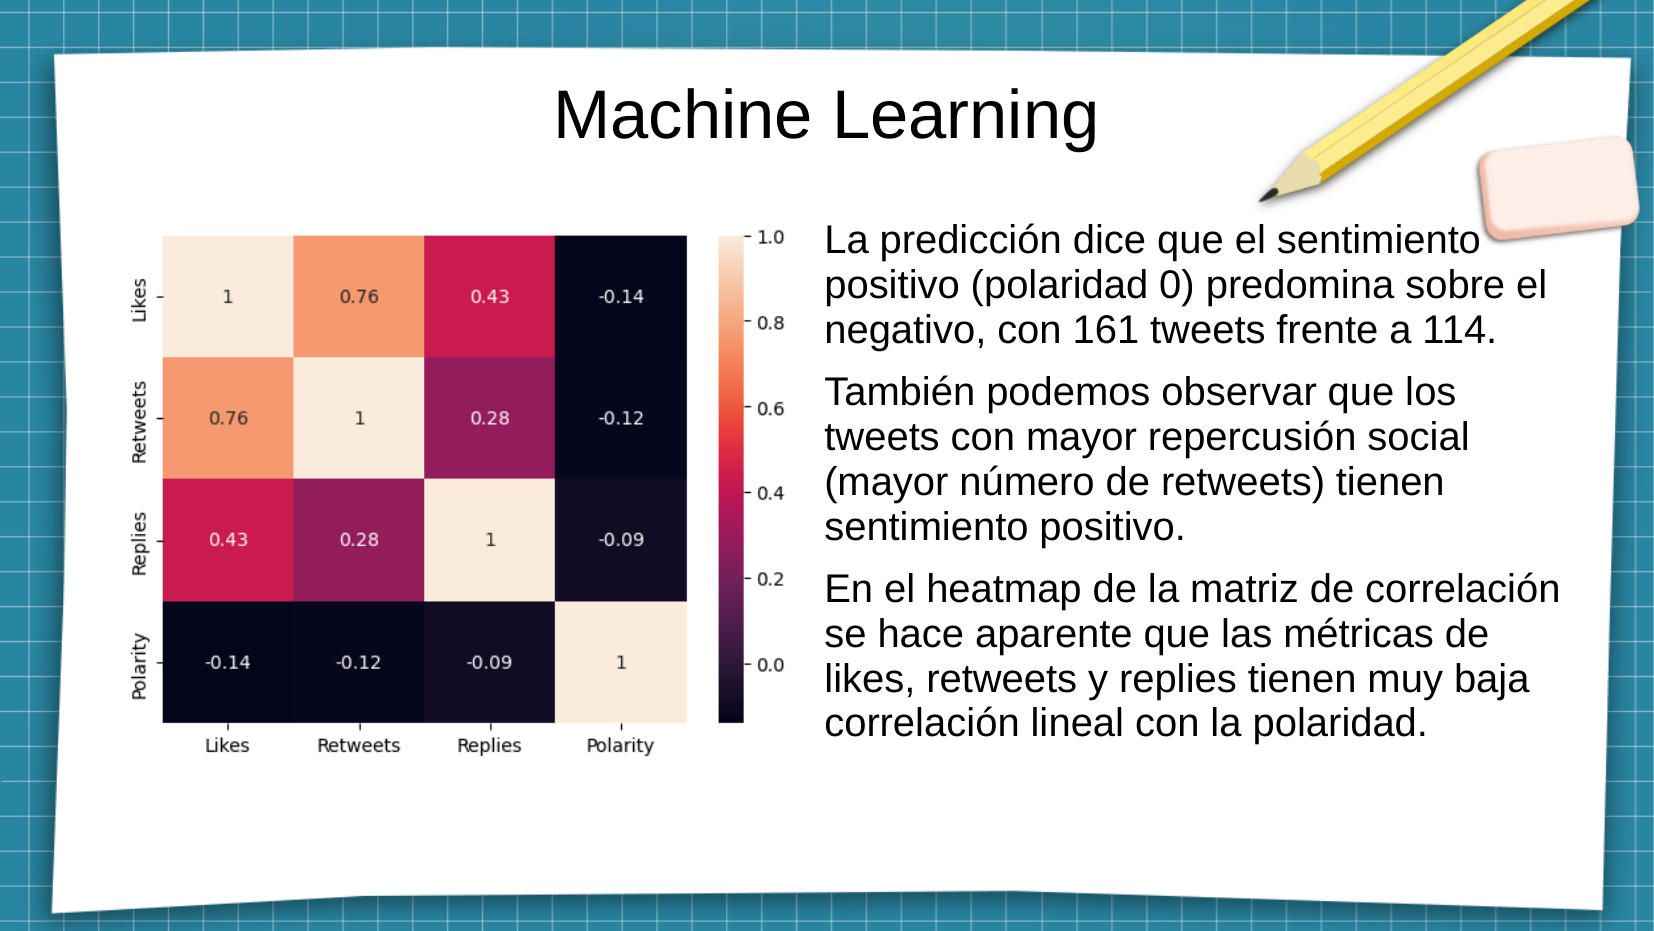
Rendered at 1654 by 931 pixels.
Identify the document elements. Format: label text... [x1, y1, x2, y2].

list La predicción dice que el sentimiento positivo (polaridad 0) predomina sobre el negativo, con 161 tweets frente a 114. También podemos observar que los tweets con mayor repercusión social (mayor número de retweets) tienen sentimiento positivo. En el heatmap de la matriz de correlación se hace aparente que las métricas de likes, retweets y replies tienen muy baja correlación lineal con la polaridad. [798, 217, 1571, 758]
picture [0, 0, 1654, 931]
title Machine Learning [82, 37, 1571, 193]
